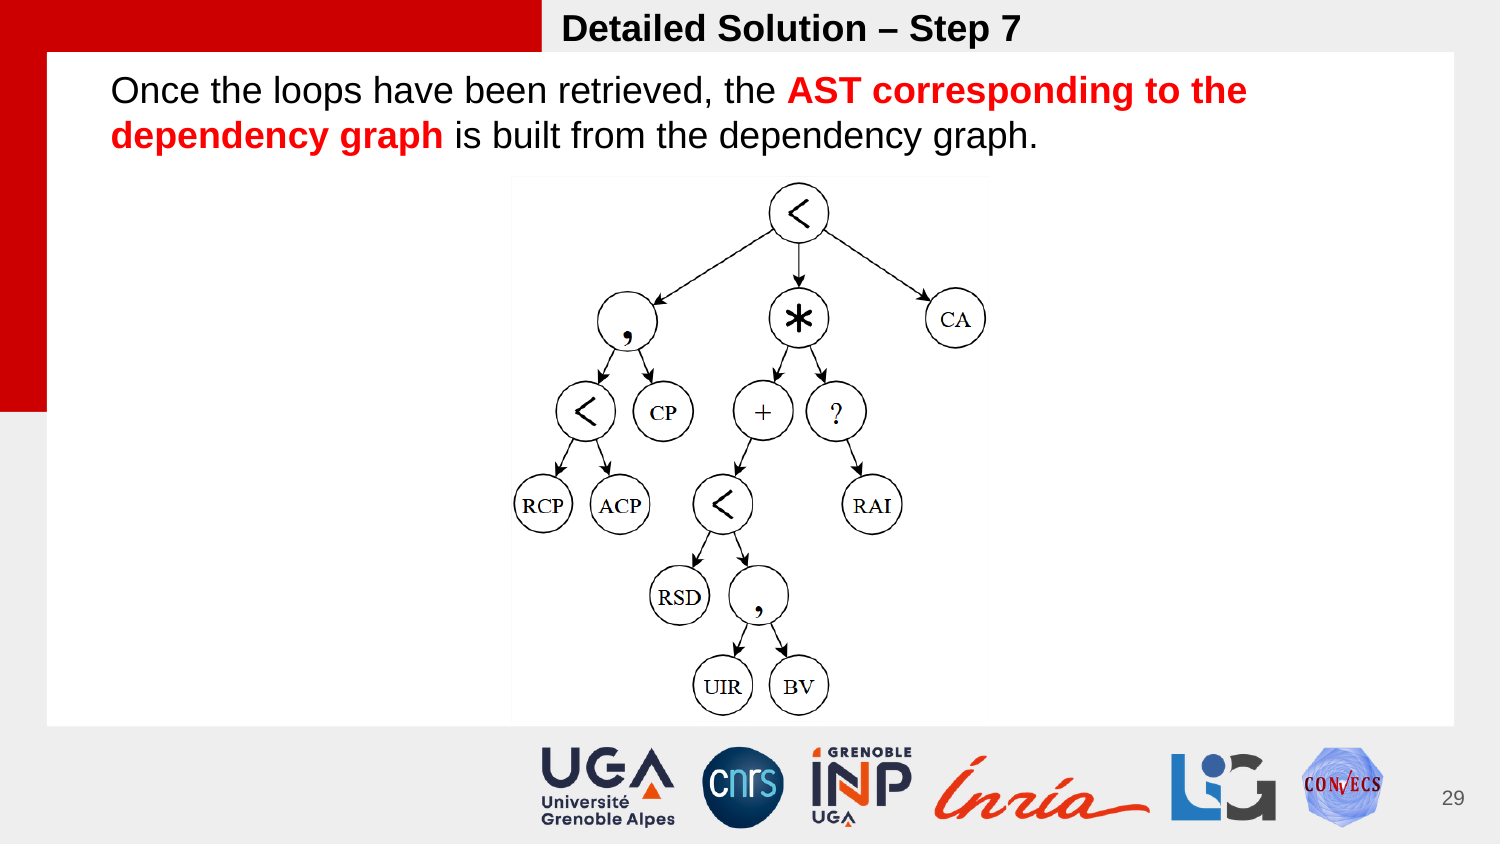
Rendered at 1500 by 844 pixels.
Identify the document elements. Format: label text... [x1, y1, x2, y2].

picture [0, 0, 1500, 844]
text_box Detailed Solution – Step 7 [546, 0, 1441, 55]
slide_number <numéro> [1389, 764, 1480, 830]
text_box Once the loops have been retrieved, the AST corresponding to the dependency graph is built from the dependency graph. [95, 62, 1405, 220]
